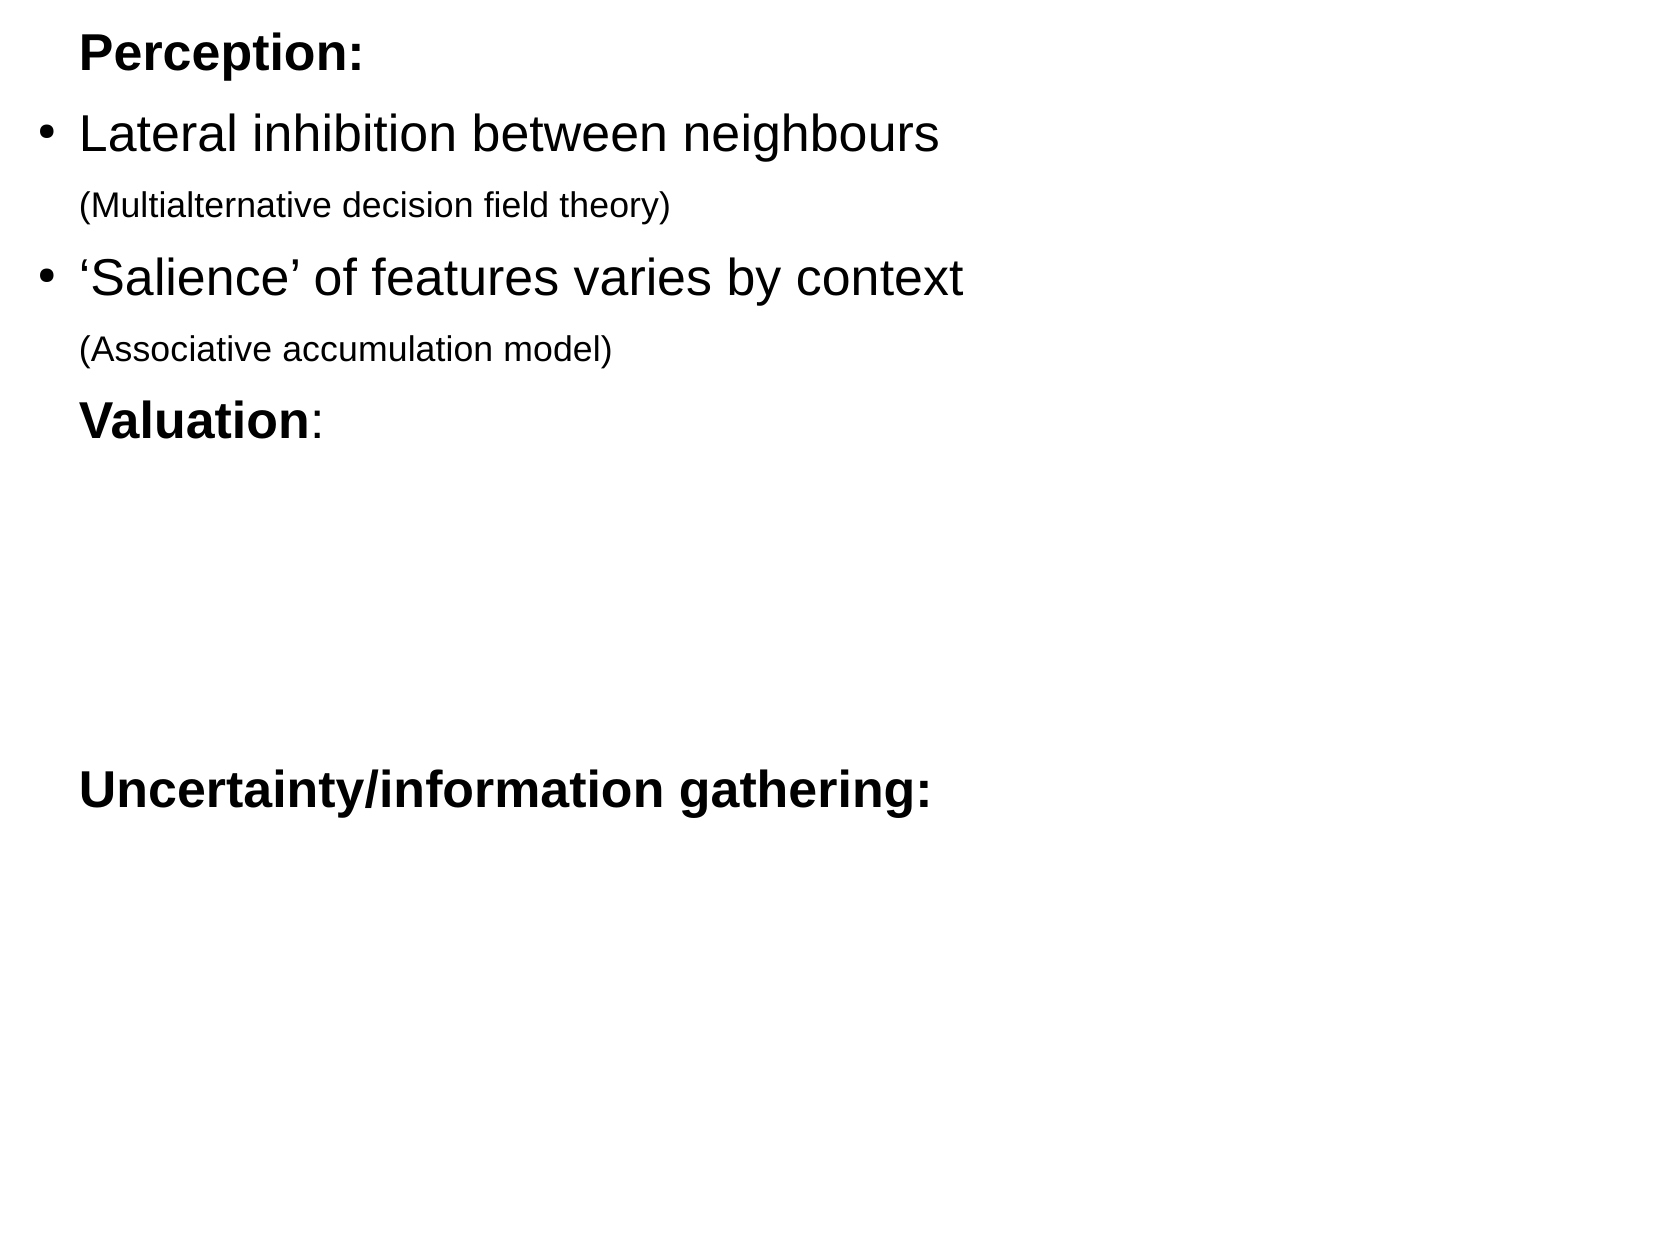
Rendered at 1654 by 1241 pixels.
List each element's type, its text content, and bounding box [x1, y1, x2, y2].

list Perception: Lateral inhibition between neighbours (Multialternative decision field theory) ‘Salience’ of features varies by context (Associative accumulation model) Valuation: Values normalised across the set of options (Context sensitive value model) Ranks estimated not values (Decision by sampling) Uncertainty/information gathering: Attention switching between features (Multiattribute leaky accumulators) Comparisons as raw input (Expected value maximisation plus noise) [23, 23, 1654, 1123]
